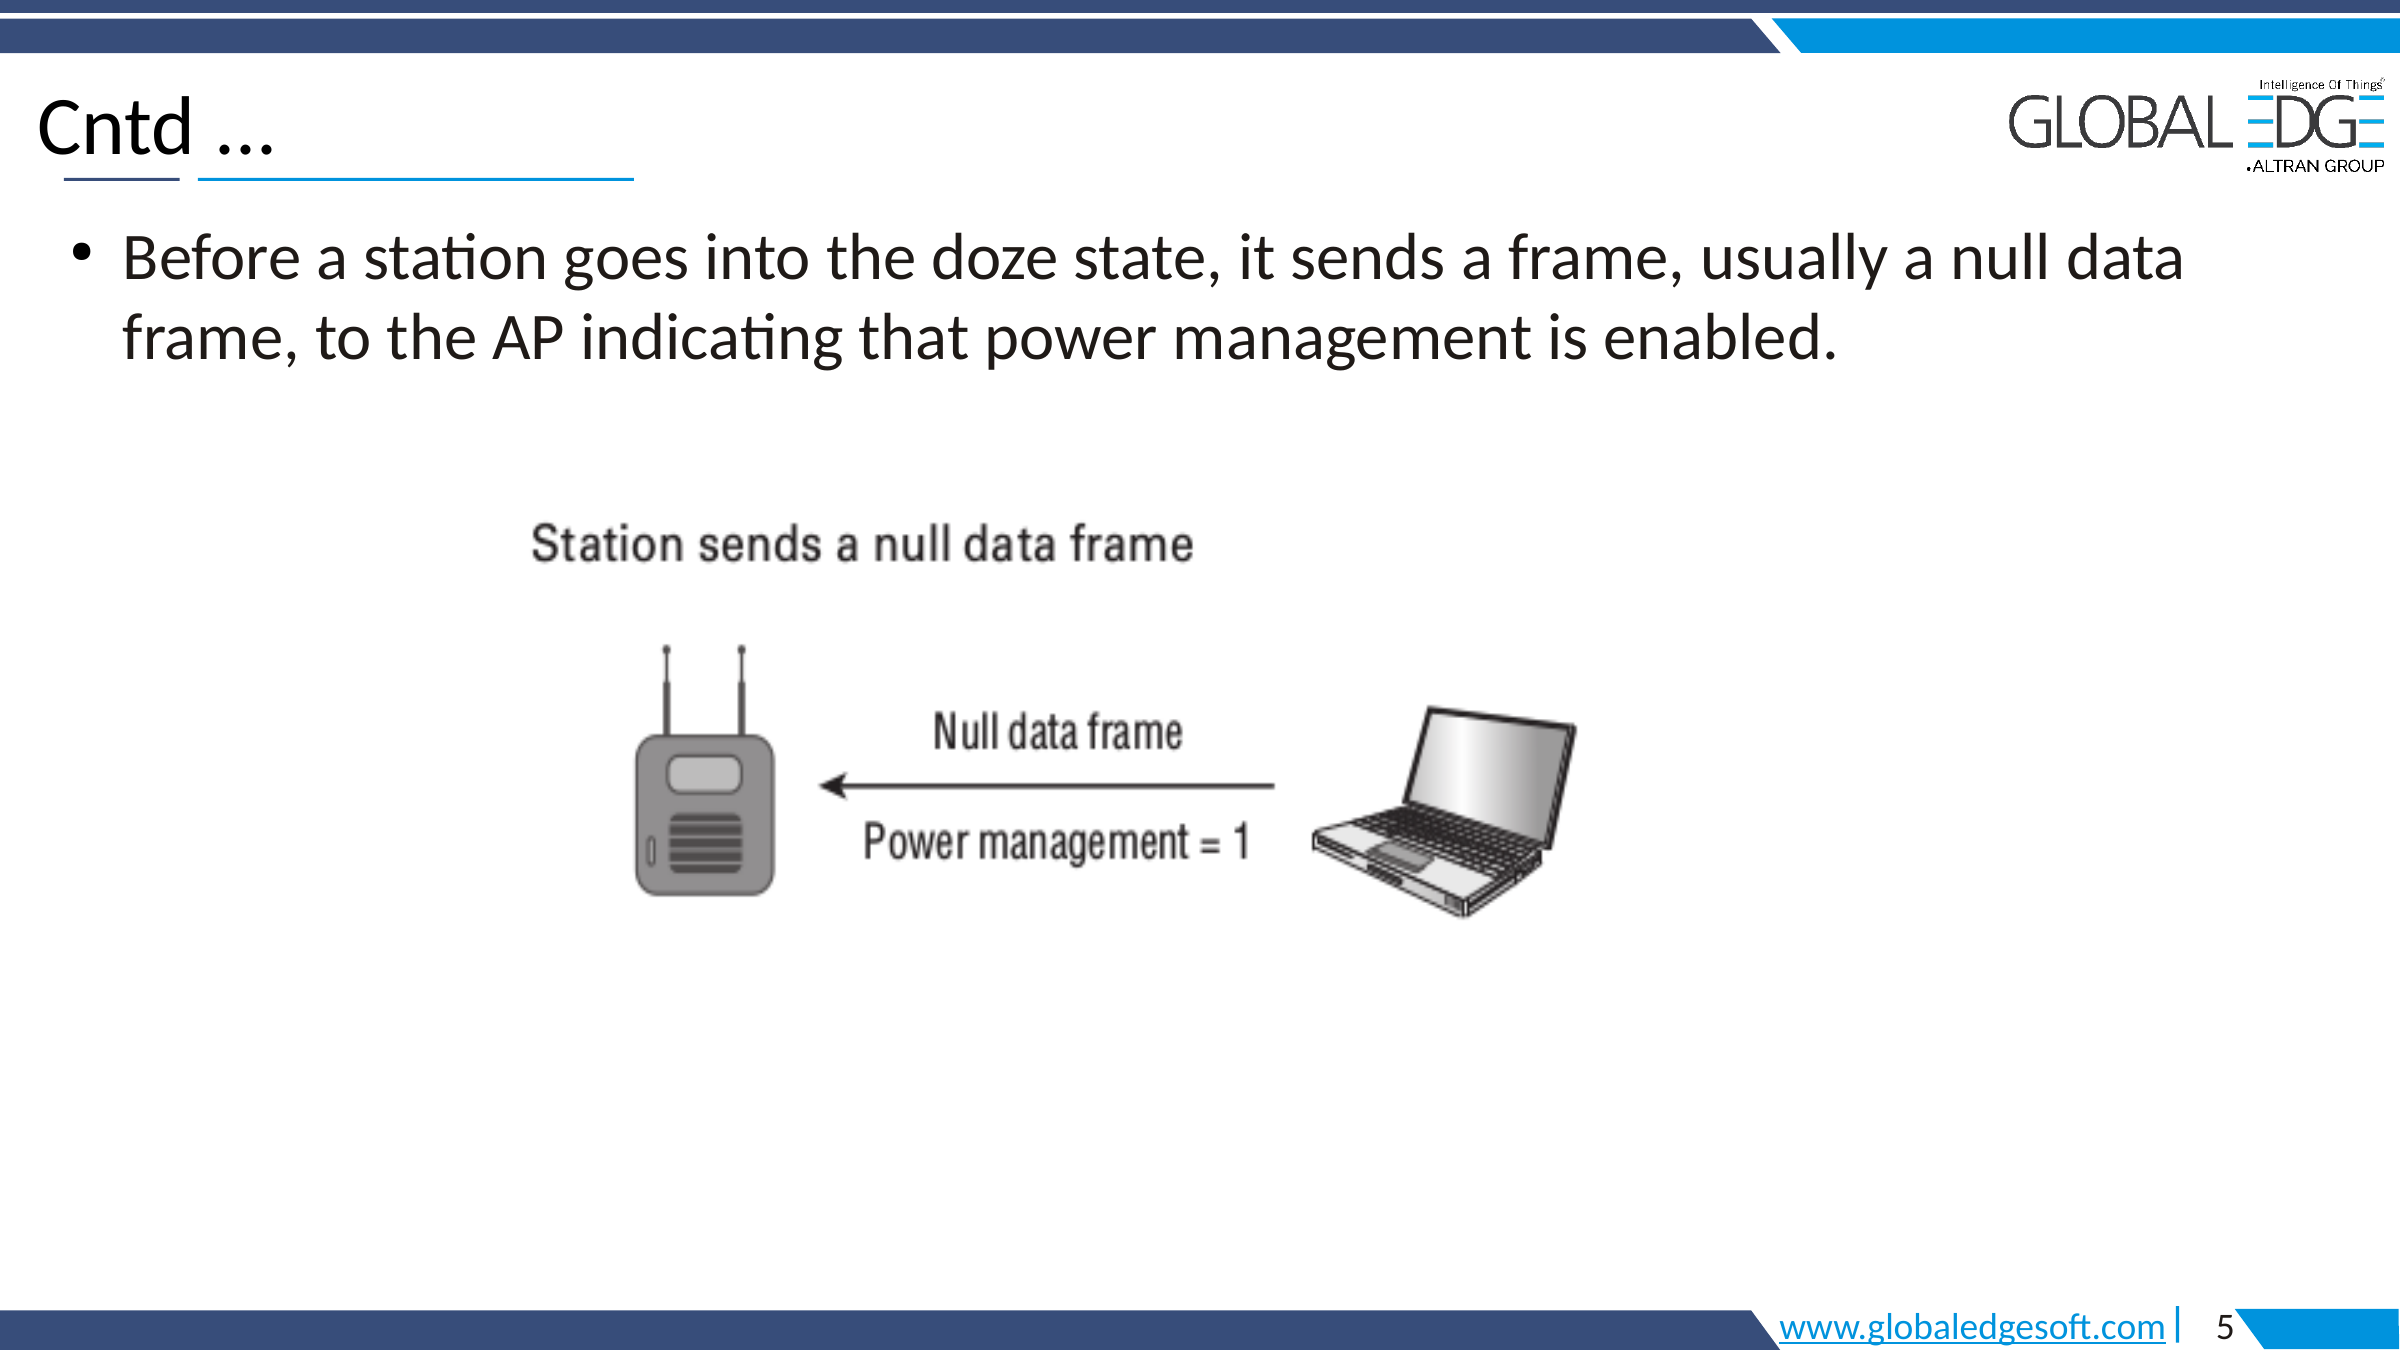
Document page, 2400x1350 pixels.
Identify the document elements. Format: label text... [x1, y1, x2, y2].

picture [519, 507, 1595, 981]
picture [2001, 67, 2392, 182]
list Before a station goes into the doze state, it sends a frame, usually a null data frame, to the AP indicating that power management is enabled. [40, 207, 2358, 1288]
title Cntd ... [26, 64, 1977, 178]
